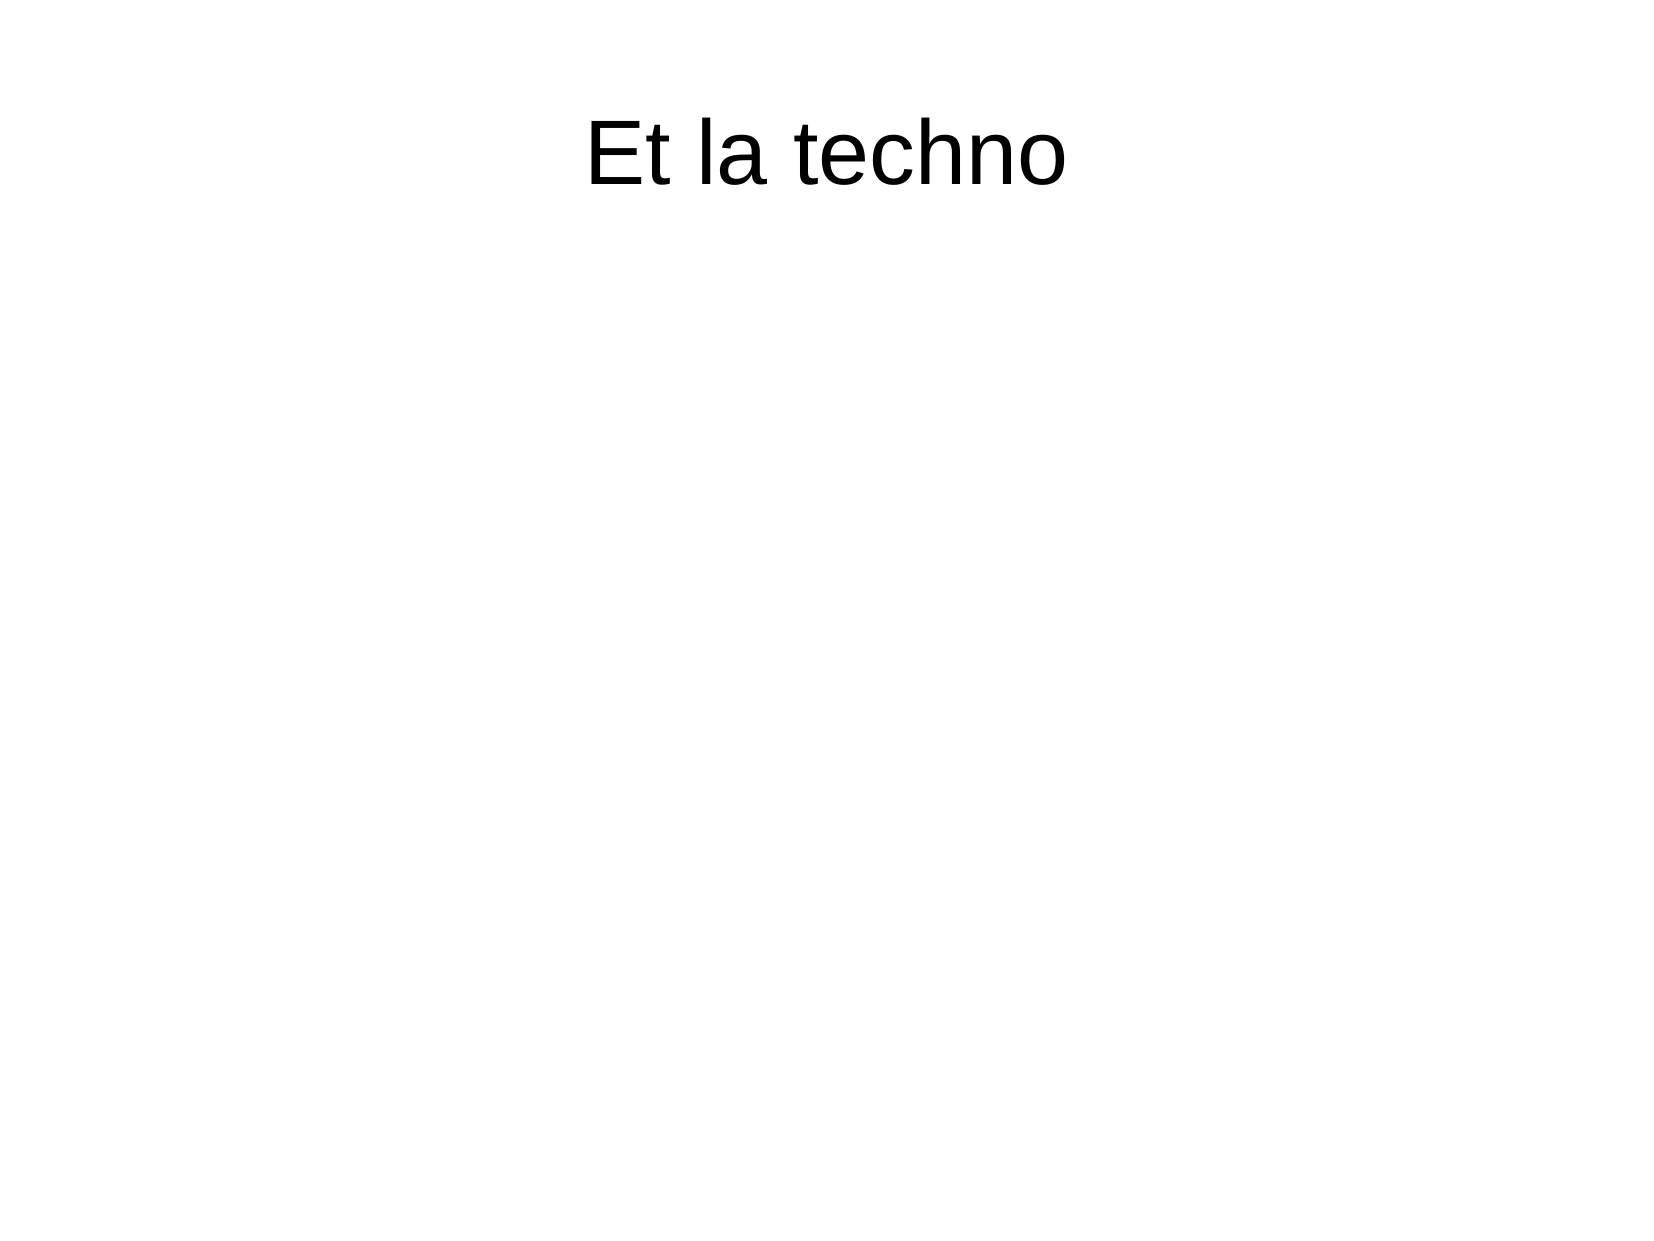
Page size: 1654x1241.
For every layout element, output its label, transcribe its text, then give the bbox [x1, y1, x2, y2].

title Et la techno [82, 49, 1571, 257]
